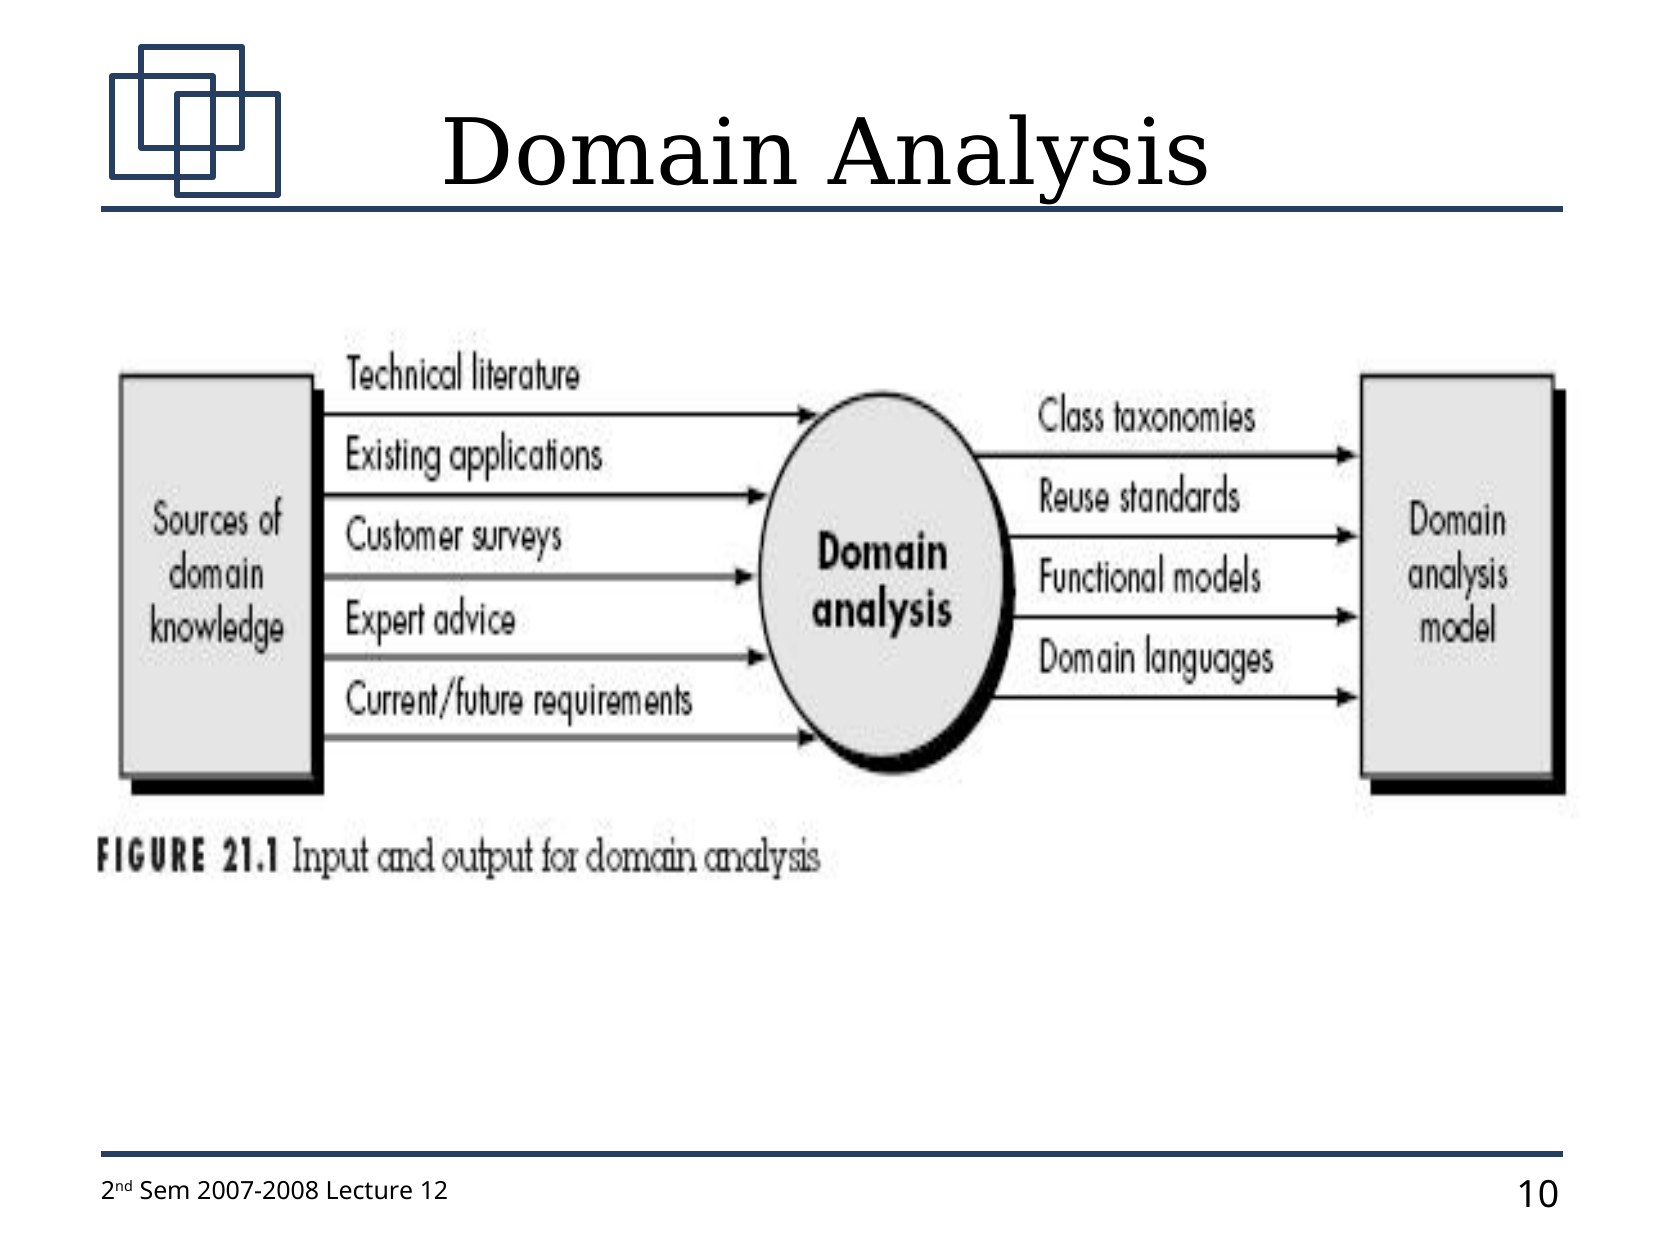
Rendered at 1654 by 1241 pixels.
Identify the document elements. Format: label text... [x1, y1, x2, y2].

picture [37, 299, 1613, 938]
title Domain Analysis [82, 49, 1571, 257]
